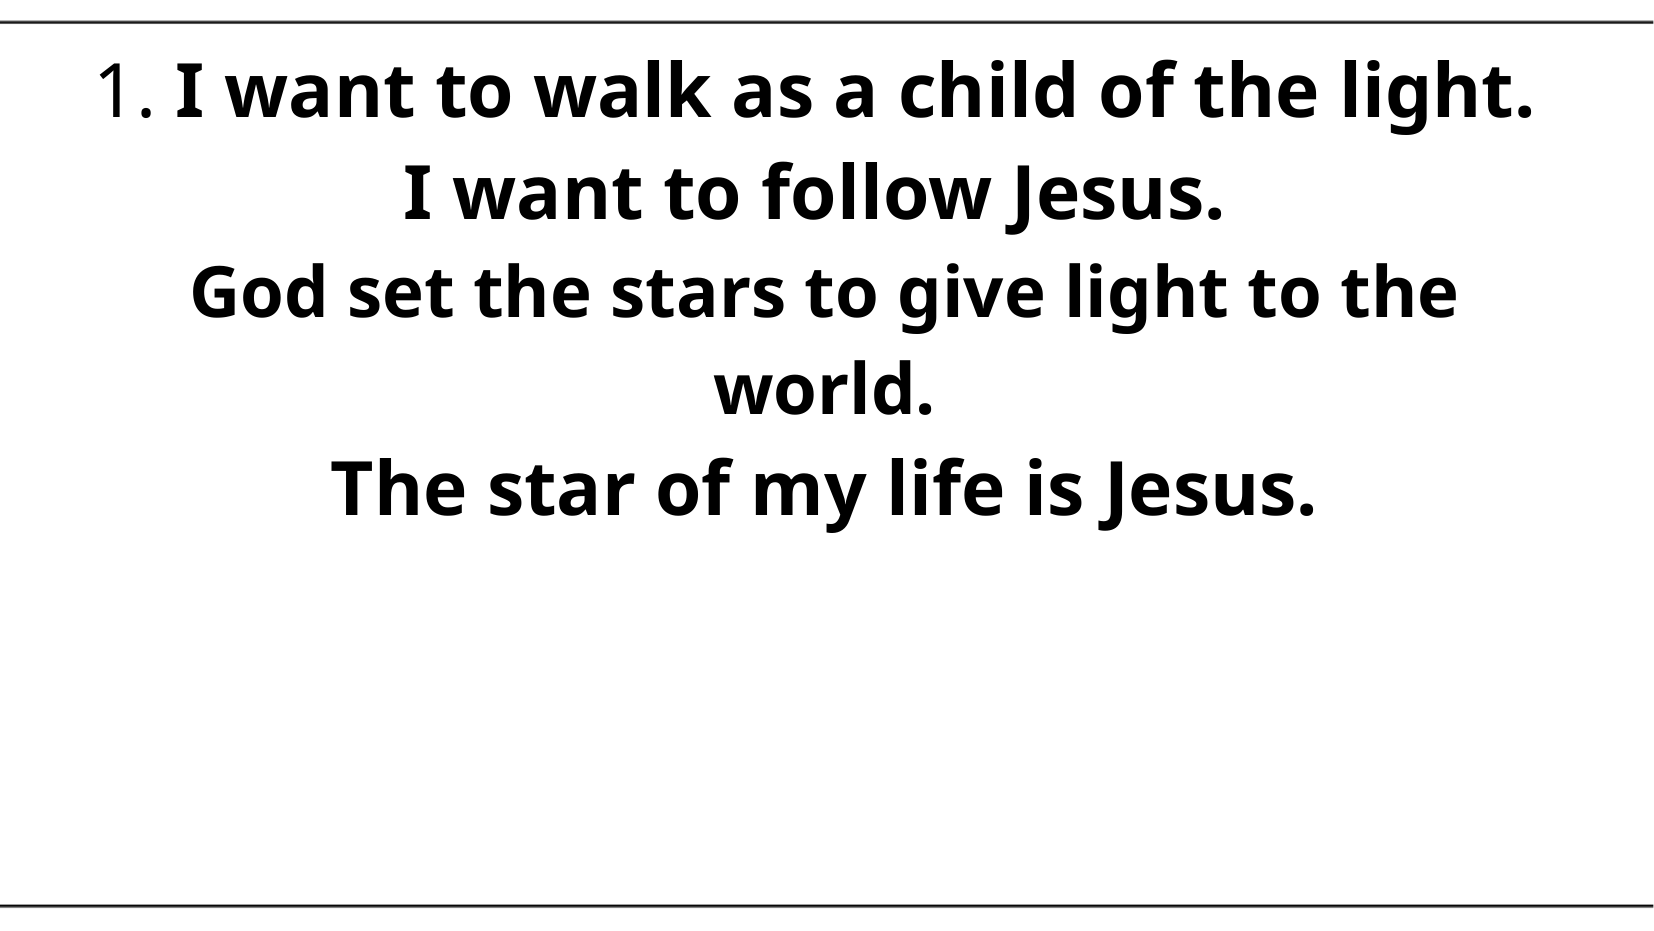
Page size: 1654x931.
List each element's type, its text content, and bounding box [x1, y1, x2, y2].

picture [0, 0, 1654, 930]
text_box 1. I want to walk as a child of the light. I want to follow Jesus. God set the stars to give light to the world. The star of my life is Jesus. [75, 30, 1576, 439]
